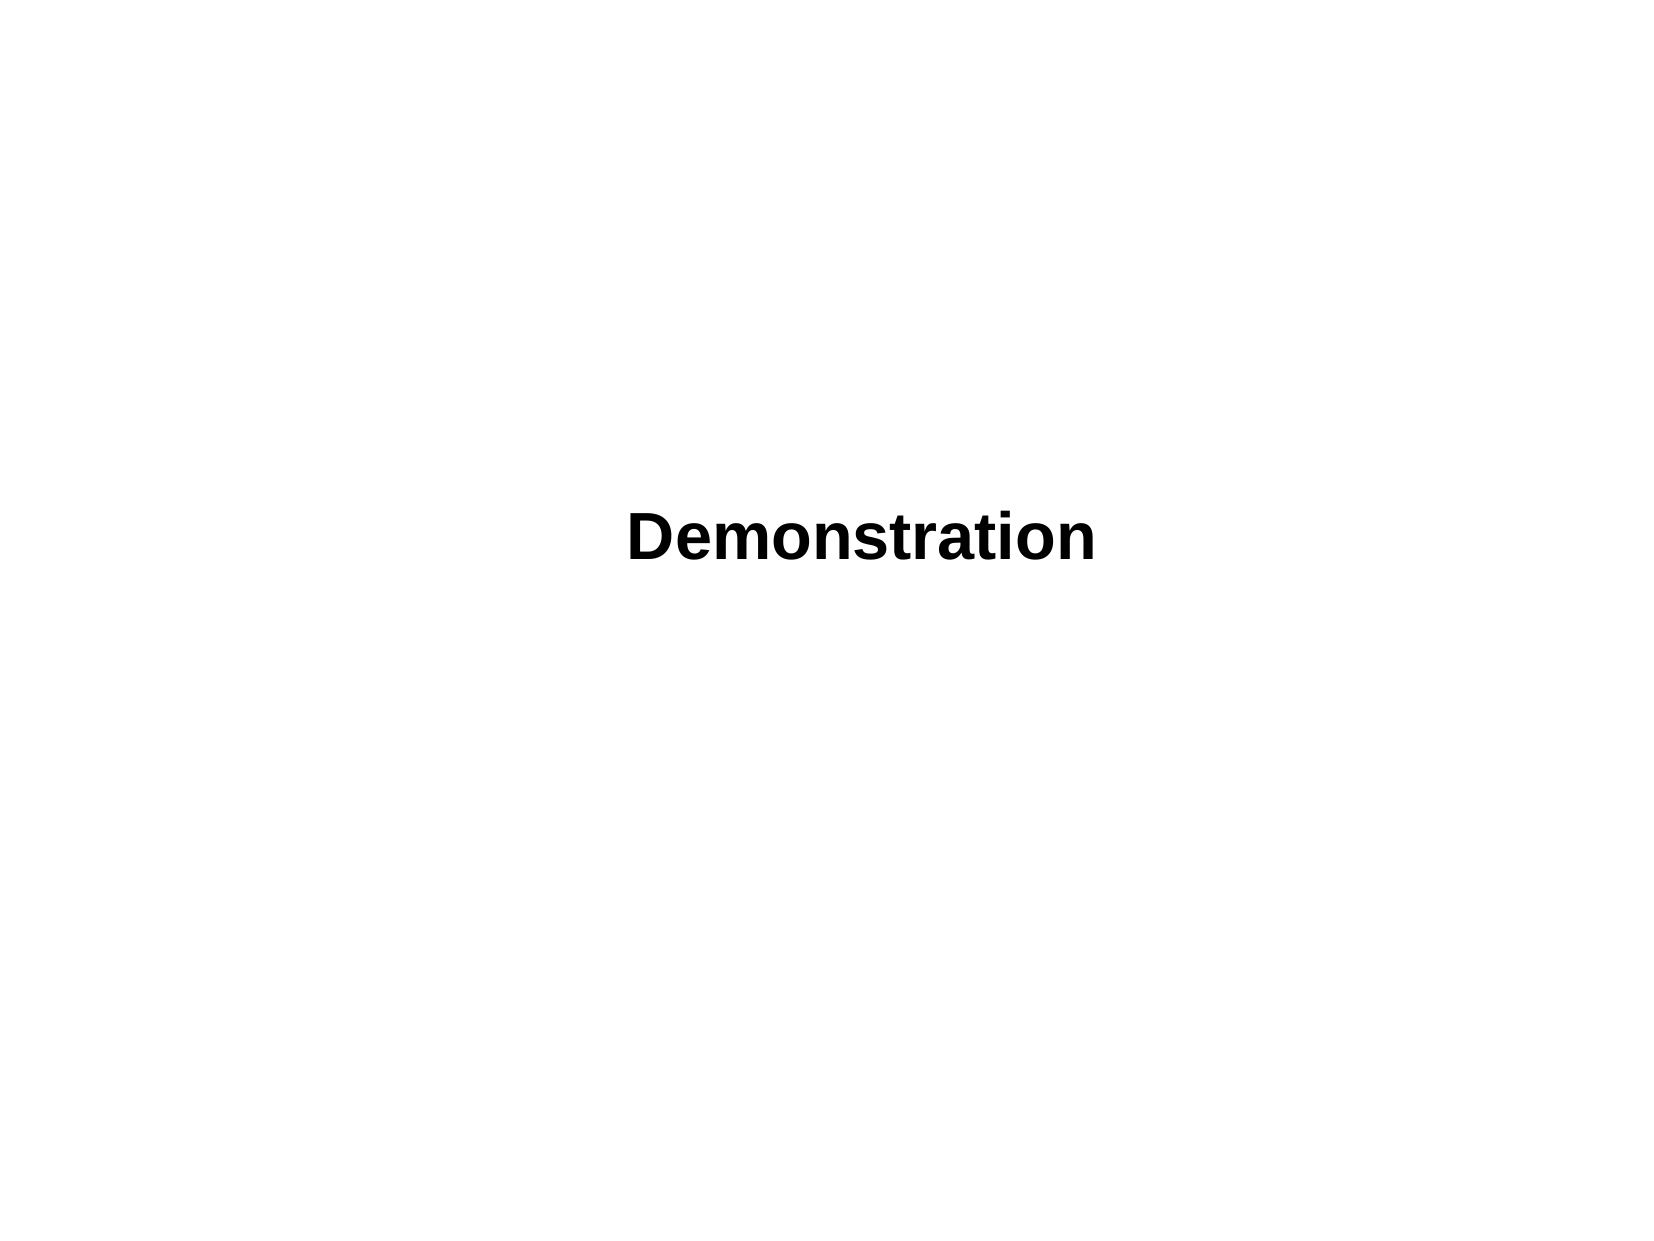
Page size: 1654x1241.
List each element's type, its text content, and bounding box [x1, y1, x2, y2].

list Demonstration [82, 290, 1571, 1010]
